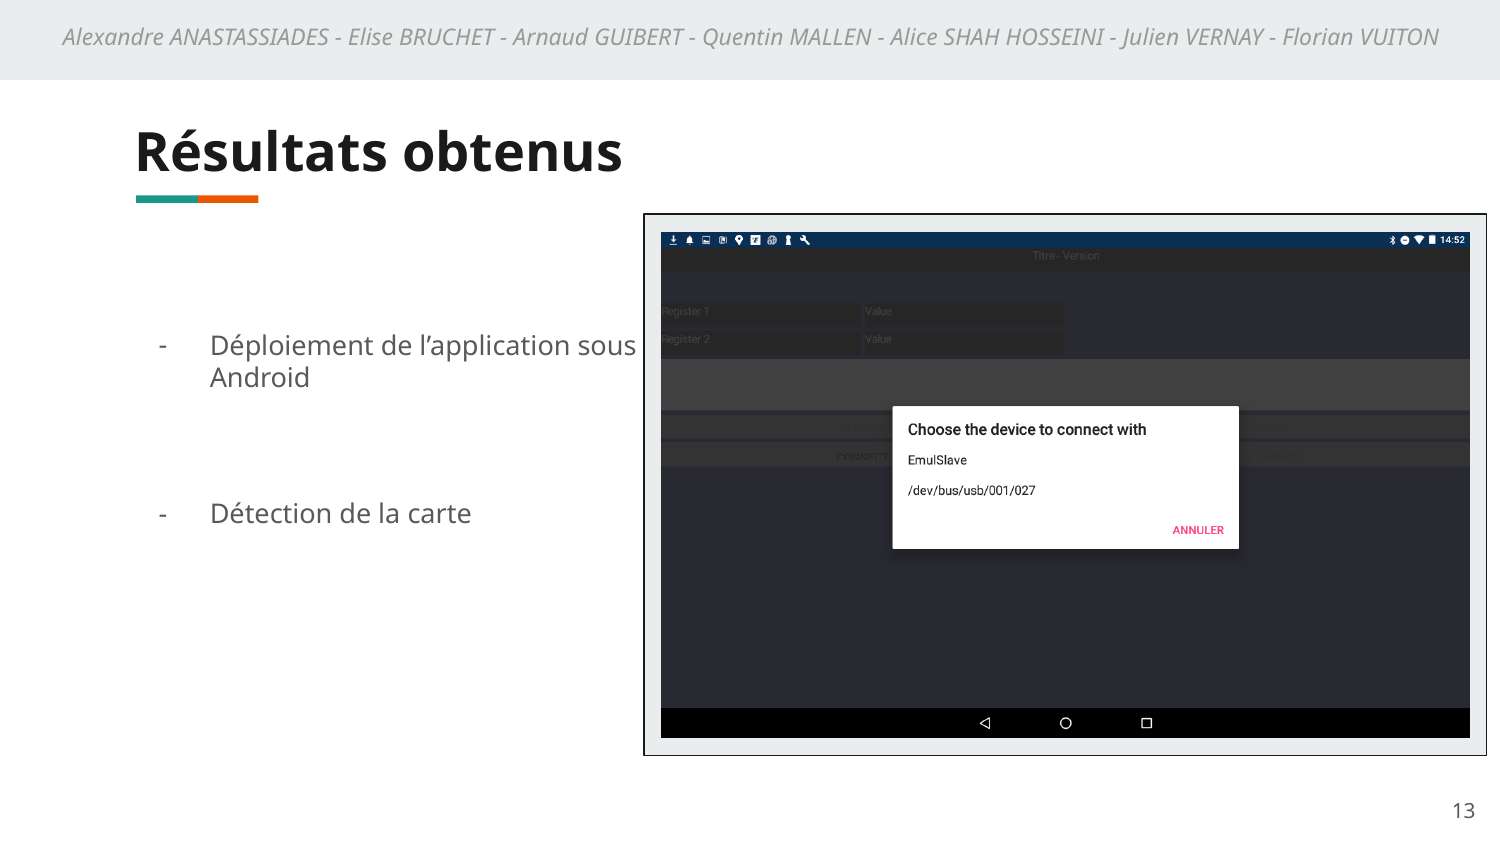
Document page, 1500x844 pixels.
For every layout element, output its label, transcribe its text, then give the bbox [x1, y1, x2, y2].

slide_number <numéro> [1400, 779, 1491, 844]
picture [661, 232, 1470, 738]
text_box [644, 214, 1487, 756]
title Résultats obtenus [119, 102, 1381, 191]
text_box Alexandre ANASTASSIADES - Elise BRUCHET - Arnaud GUIBERT - Quentin MALLEN - Alice SHAH HOSSEINI - Julien VERNAY - Florian VUITON [11, 7, 1493, 67]
list Déploiement de l’application sous Android Détection de la carte [119, 313, 661, 677]
